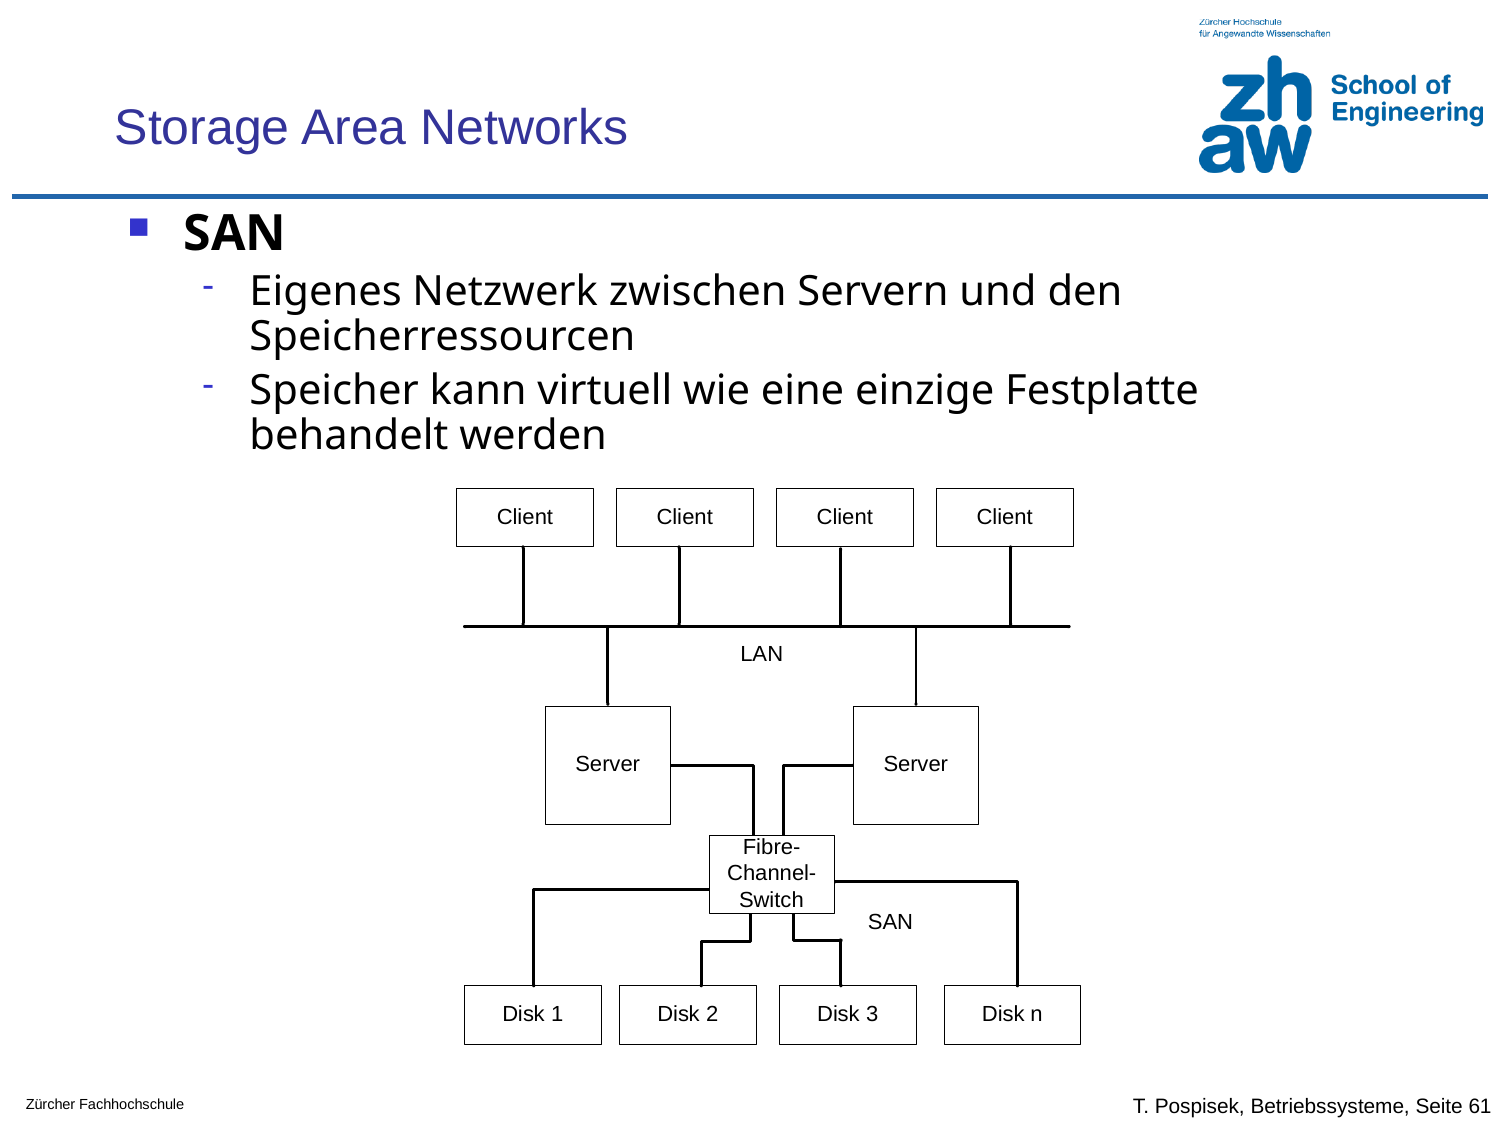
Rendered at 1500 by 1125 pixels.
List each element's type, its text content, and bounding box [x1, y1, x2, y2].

title Storage Area Networks [99, 50, 1379, 163]
list SAN Eigenes Netzwerk zwischen Servern und den Speicherressourcen Speicher kann virtuell wie eine einzige Festplatte behandelt werden [112, 200, 1363, 475]
picture [454, 486, 1084, 1047]
picture [1199, 19, 1483, 173]
